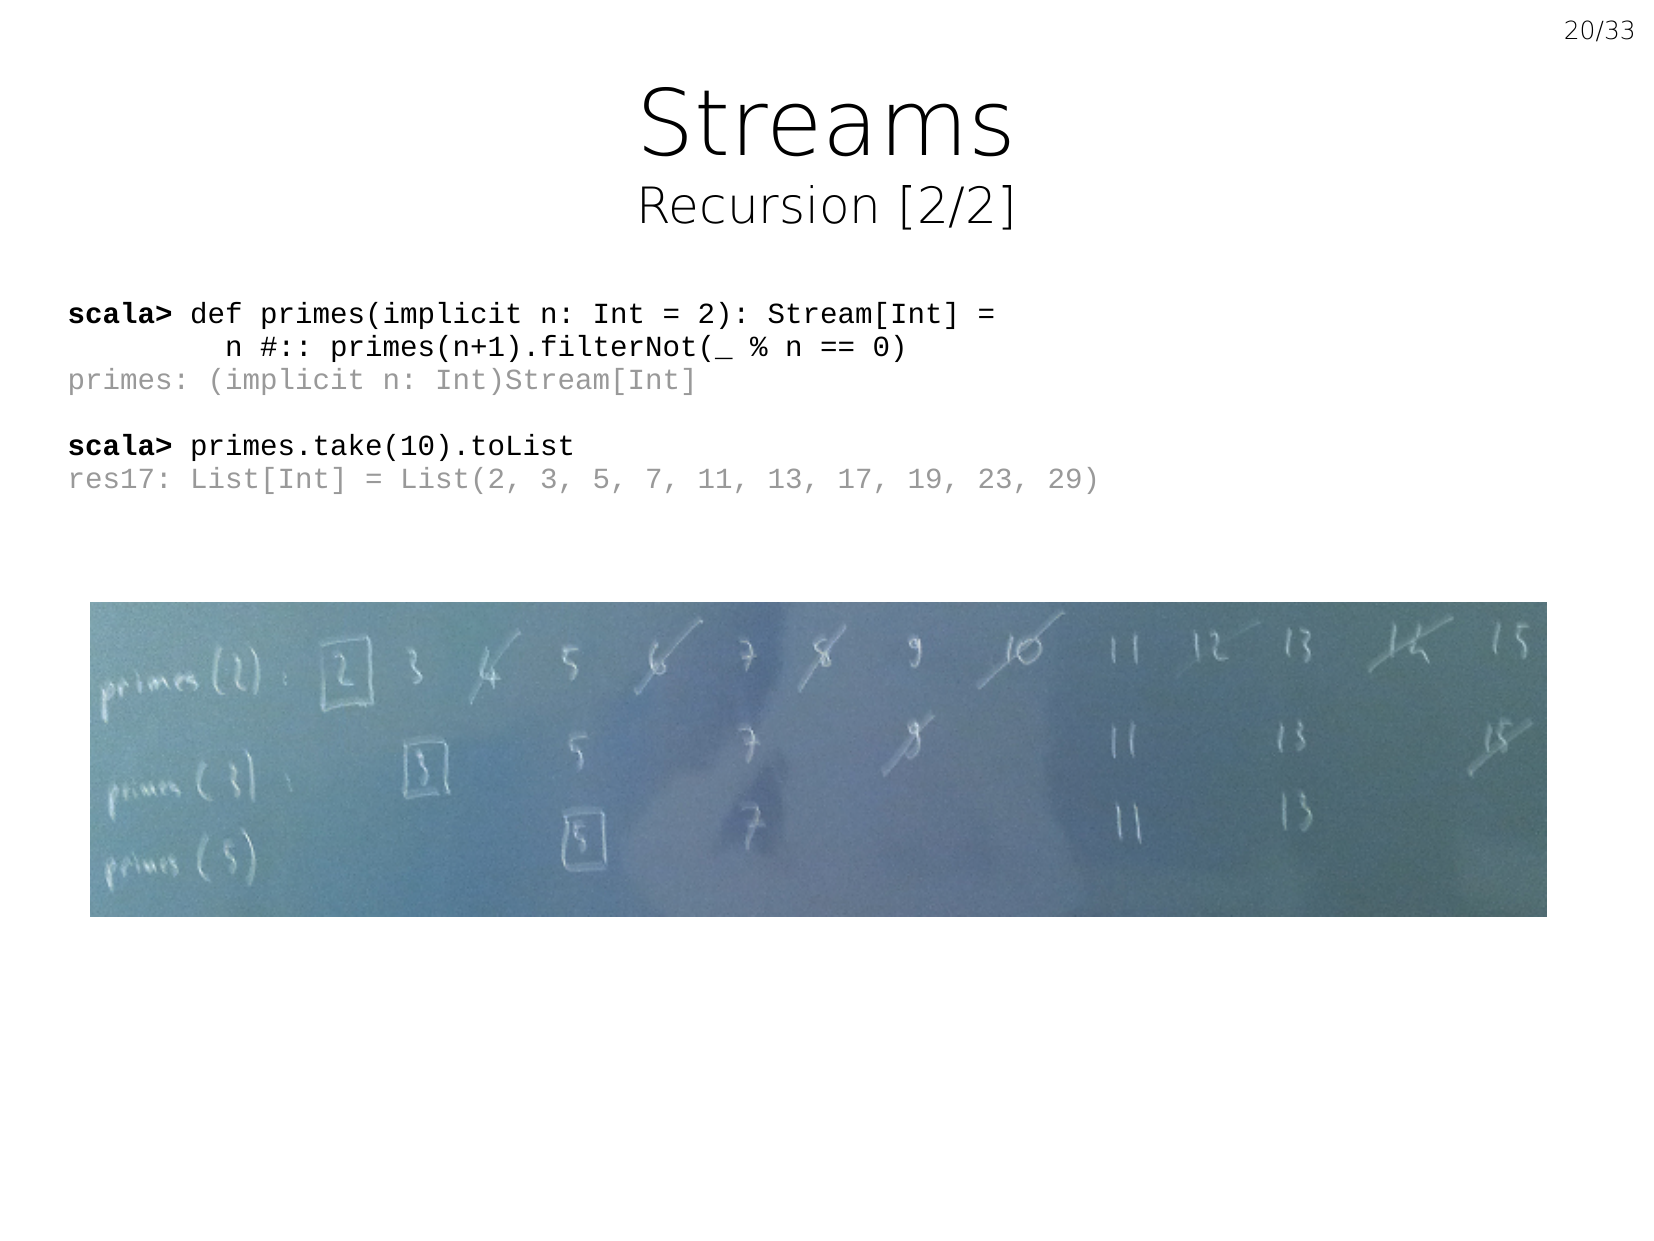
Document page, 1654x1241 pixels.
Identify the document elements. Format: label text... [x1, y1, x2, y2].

title Streams Recursion [2/2] [82, 49, 1571, 257]
picture [90, 602, 1547, 917]
text_box scala> def primes(implicit n: Int = 2): Stream[Int] = n #:: primes(n+1).filterNot(_ % n == 0) primes: (implicit n: Int)Stream[Int] scala> primes.take(10).toList res17: List[Int] = List(2, 3, 5, 7, 11, 13, 17, 19, 23, 29) [52, 291, 1621, 1201]
